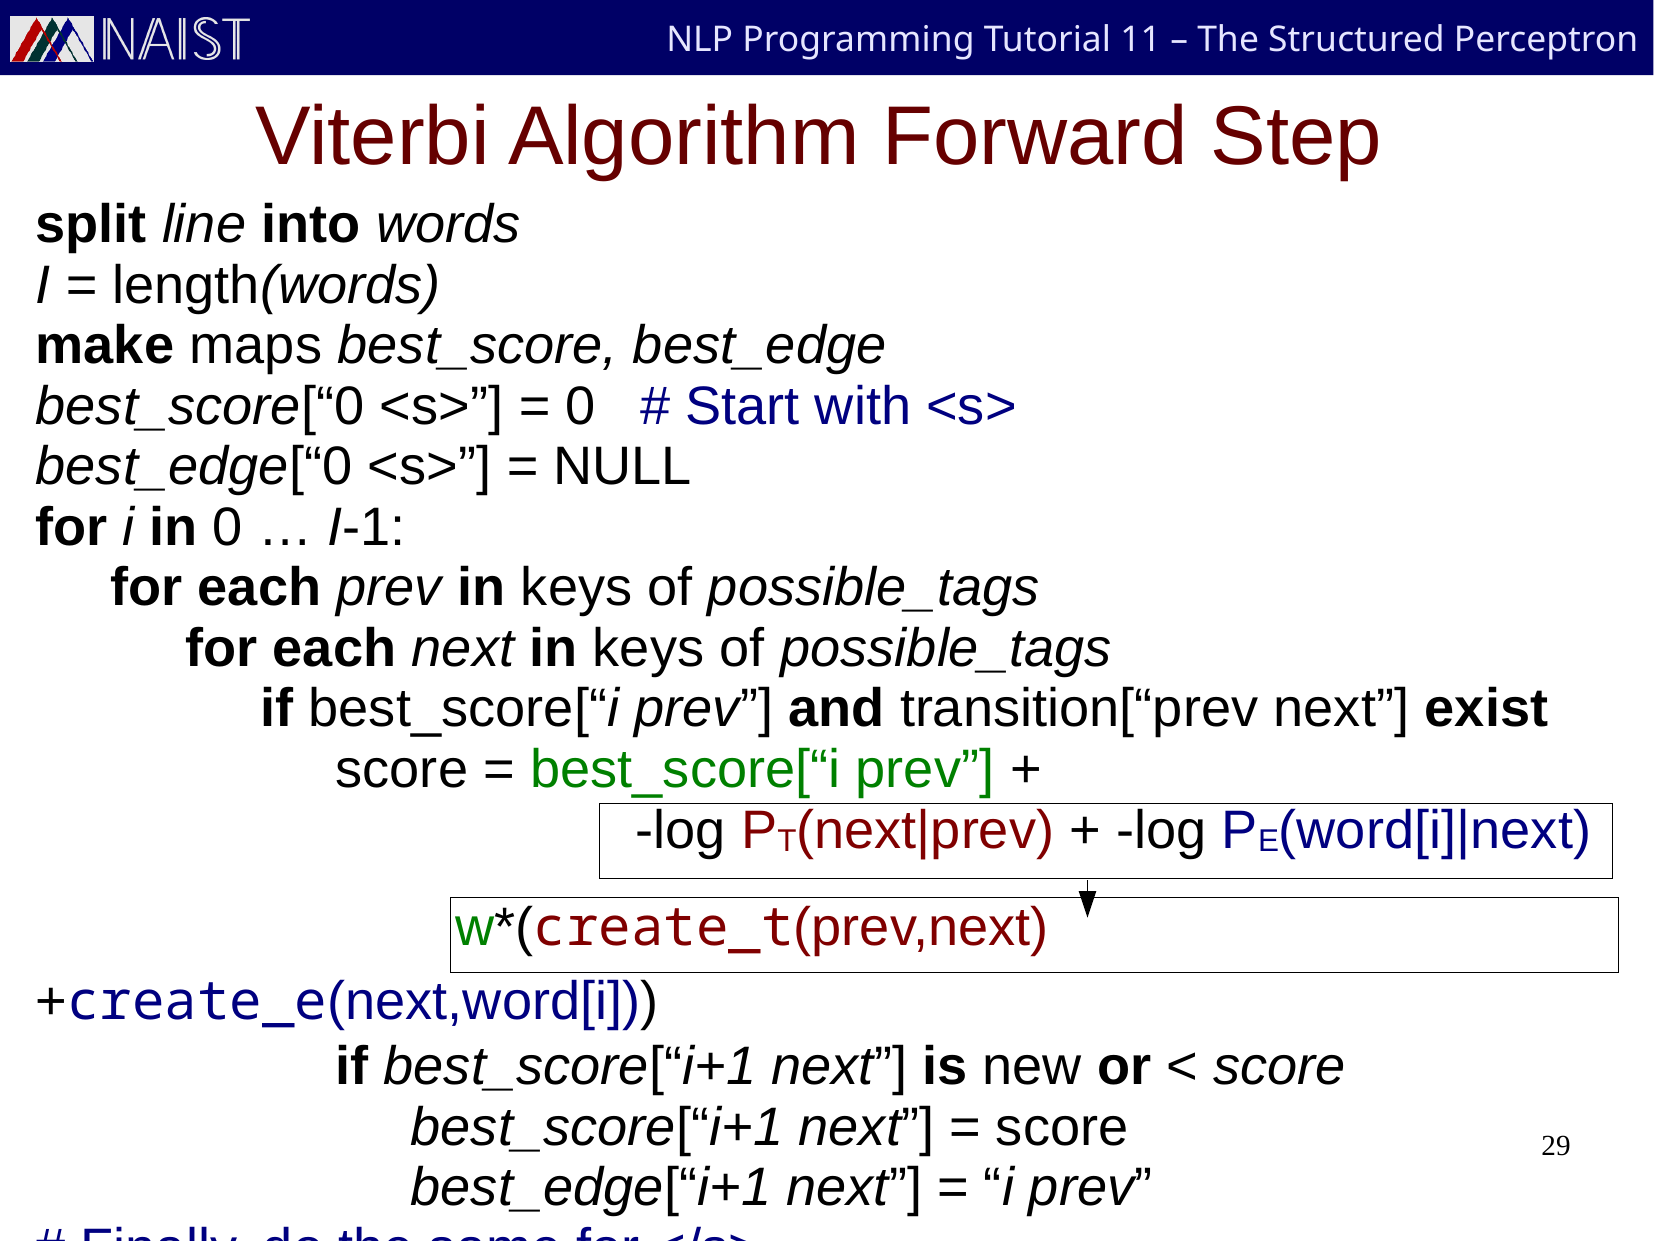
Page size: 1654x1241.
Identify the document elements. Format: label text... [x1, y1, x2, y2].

picture [102, 17, 251, 39]
list split line into words I = length(words) make maps best_score, best_edge best_score[“0 <s>”] = 0 # Start with <s> best_edge[“0 <s>”] = NULL for i in 0 … I-1: for each prev in keys of possible_tags for each next in keys of possible_tags if best_score[“i prev”] and transition[“prev next”] exist score = best_score[“i prev”] + -log PT(next|prev) + -log PE(word[i]|next) w*(create_t(prev,next)+create_e(next,word[i])) if best_score[“i+1 next”] is new or < score best_score[“i+1 next”] = score best_edge[“i+1 next”] = “i prev” # Finally, do the same for </s> [600, 804, 1612, 878]
list split line into words I = length(words) make maps best_score, best_edge best_score[“0 <s>”] = 0 # Start with <s> best_edge[“0 <s>”] = NULL for i in 0 … I-1: for each prev in keys of possible_tags for each next in keys of possible_tags if best_score[“i prev”] and transition[“prev next”] exist score = best_score[“i prev”] + -log PT(next|prev) + -log PE(word[i]|next) w*(create_t(prev,next)+create_e(next,word[i])) if best_score[“i+1 next”] is new or < score best_score[“i+1 next”] = score best_edge[“i+1 next”] = “i prev” # Finally, do the same for </s> [451, 898, 1613, 972]
title Viterbi Algorithm Forward Step [75, 39, 1564, 193]
picture [10, 16, 94, 62]
list split line into words I = length(words) make maps best_score, best_edge best_score[“0 <s>”] = 0 # Start with <s> best_edge[“0 <s>”] = NULL for i in 0 … I-1: for each prev in keys of possible_tags for each next in keys of possible_tags if best_score[“i prev”] and transition[“prev next”] exist score = best_score[“i prev”] + -log PT(next|prev) + -log PE(word[i]|next) w*(create_t(prev,next)+create_e(next,word[i])) if best_score[“i+1 next”] is new or < score best_score[“i+1 next”] = score best_edge[“i+1 next”] = “i prev” # Finally, do the same for </s> [0, 193, 1613, 1241]
